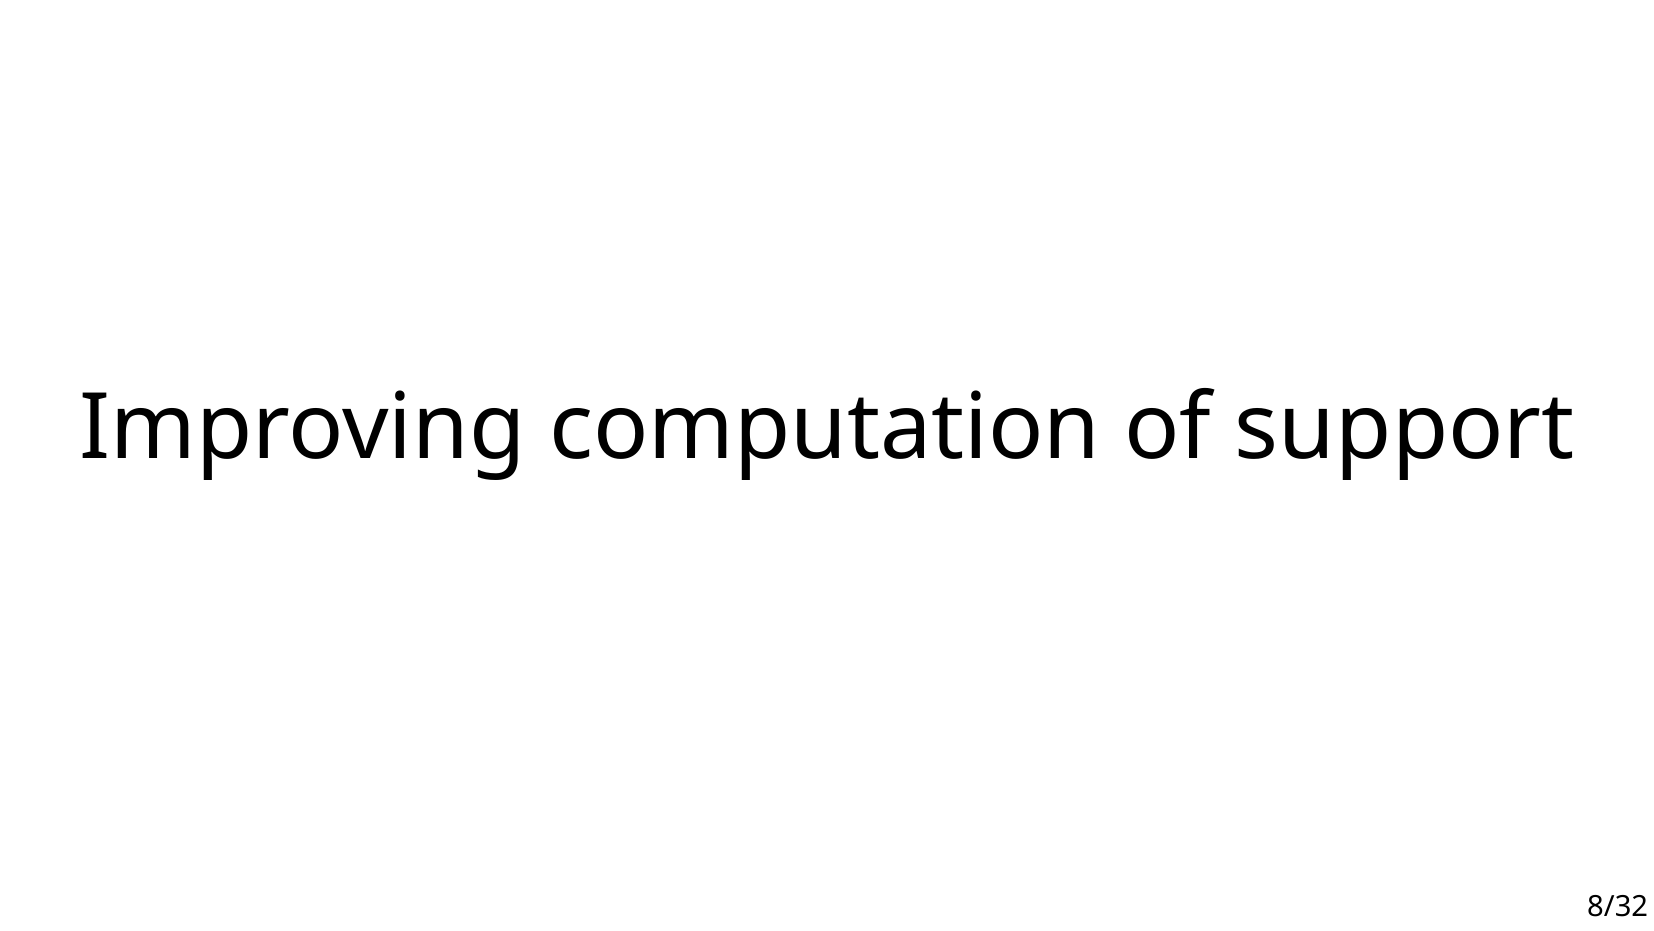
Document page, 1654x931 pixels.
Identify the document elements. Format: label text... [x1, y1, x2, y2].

title Improving computation of support [0, 320, 1654, 526]
